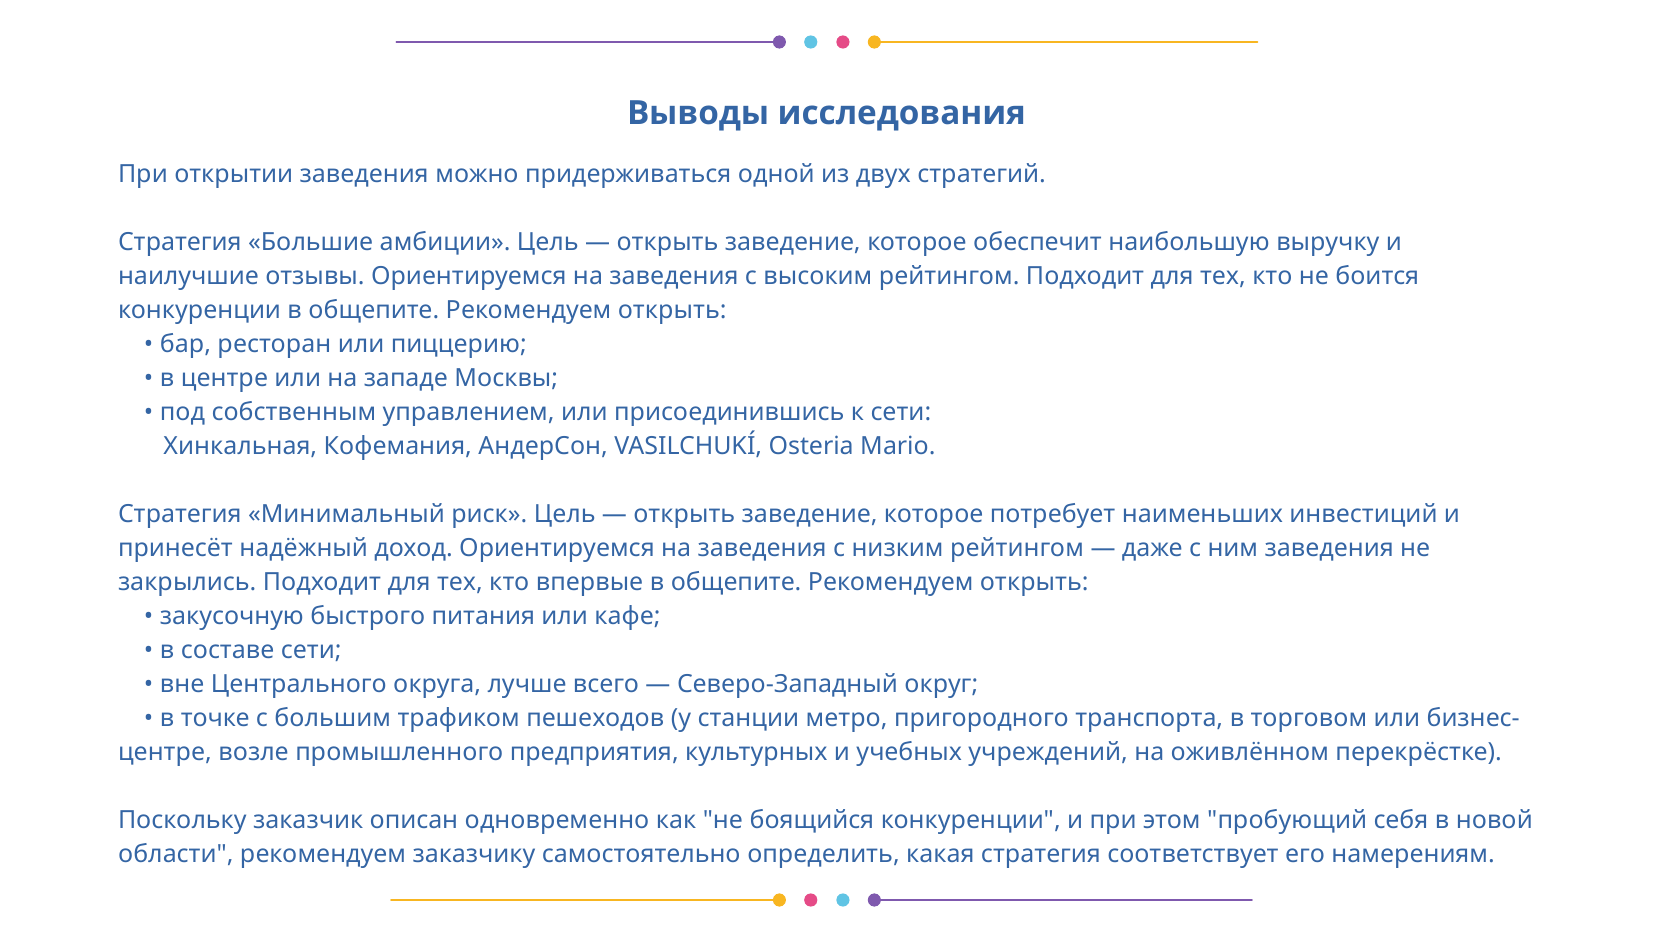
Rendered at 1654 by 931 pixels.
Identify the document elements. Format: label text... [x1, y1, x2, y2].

title При открытии заведения можно придерживаться одной из двух стратегий. Стратегия «Большие амбиции». Цель — открыть заведение, которое обеспечит наибольшую выручку и наилучшие отзывы. Ориентируемся на заведения с высоким рейтингом. Подходит для тех, кто не боится конкуренции в общепите. Рекомендуем открыть: • бар, ресторан или пиццерию; • в центре или на западе Москвы; • под собственным управлением, или присоединившись к сети: Хинкальная, Кофемания, АндерСон, VASILCHUKÍ, Osteria Mario. Стратегия «Минимальный риск». Цель — открыть заведение, которое потребует наименьших инвестиций и принесёт надёжный доход. Ориентируемся на заведения с низким рейтингом — даже с ним заведения не закрылись. Подходит для тех, кто впервые в общепите. Рекомендуем открыть: • закусочную быстрого питания или кафе; • в составе сети; • вне Центрального округа, лучше всего — Северо-Западный округ; • в точке с большим трафиком пешеходов (у станции метро, пригородного транспорта, в торговом или бизнес-центре, возле промышленного предприятия, культурных и учебных учреждений, на оживлённом перекрёстке). Поскольку заказчик описан одновременно как "не боящийся конкуренции", и при этом "пробующий себя в новой области", рекомендуем заказчику самостоятельно определить, какая стратегия соответствует его намерениям. [118, 155, 1536, 871]
title Выводы исследования [501, 88, 1152, 134]
